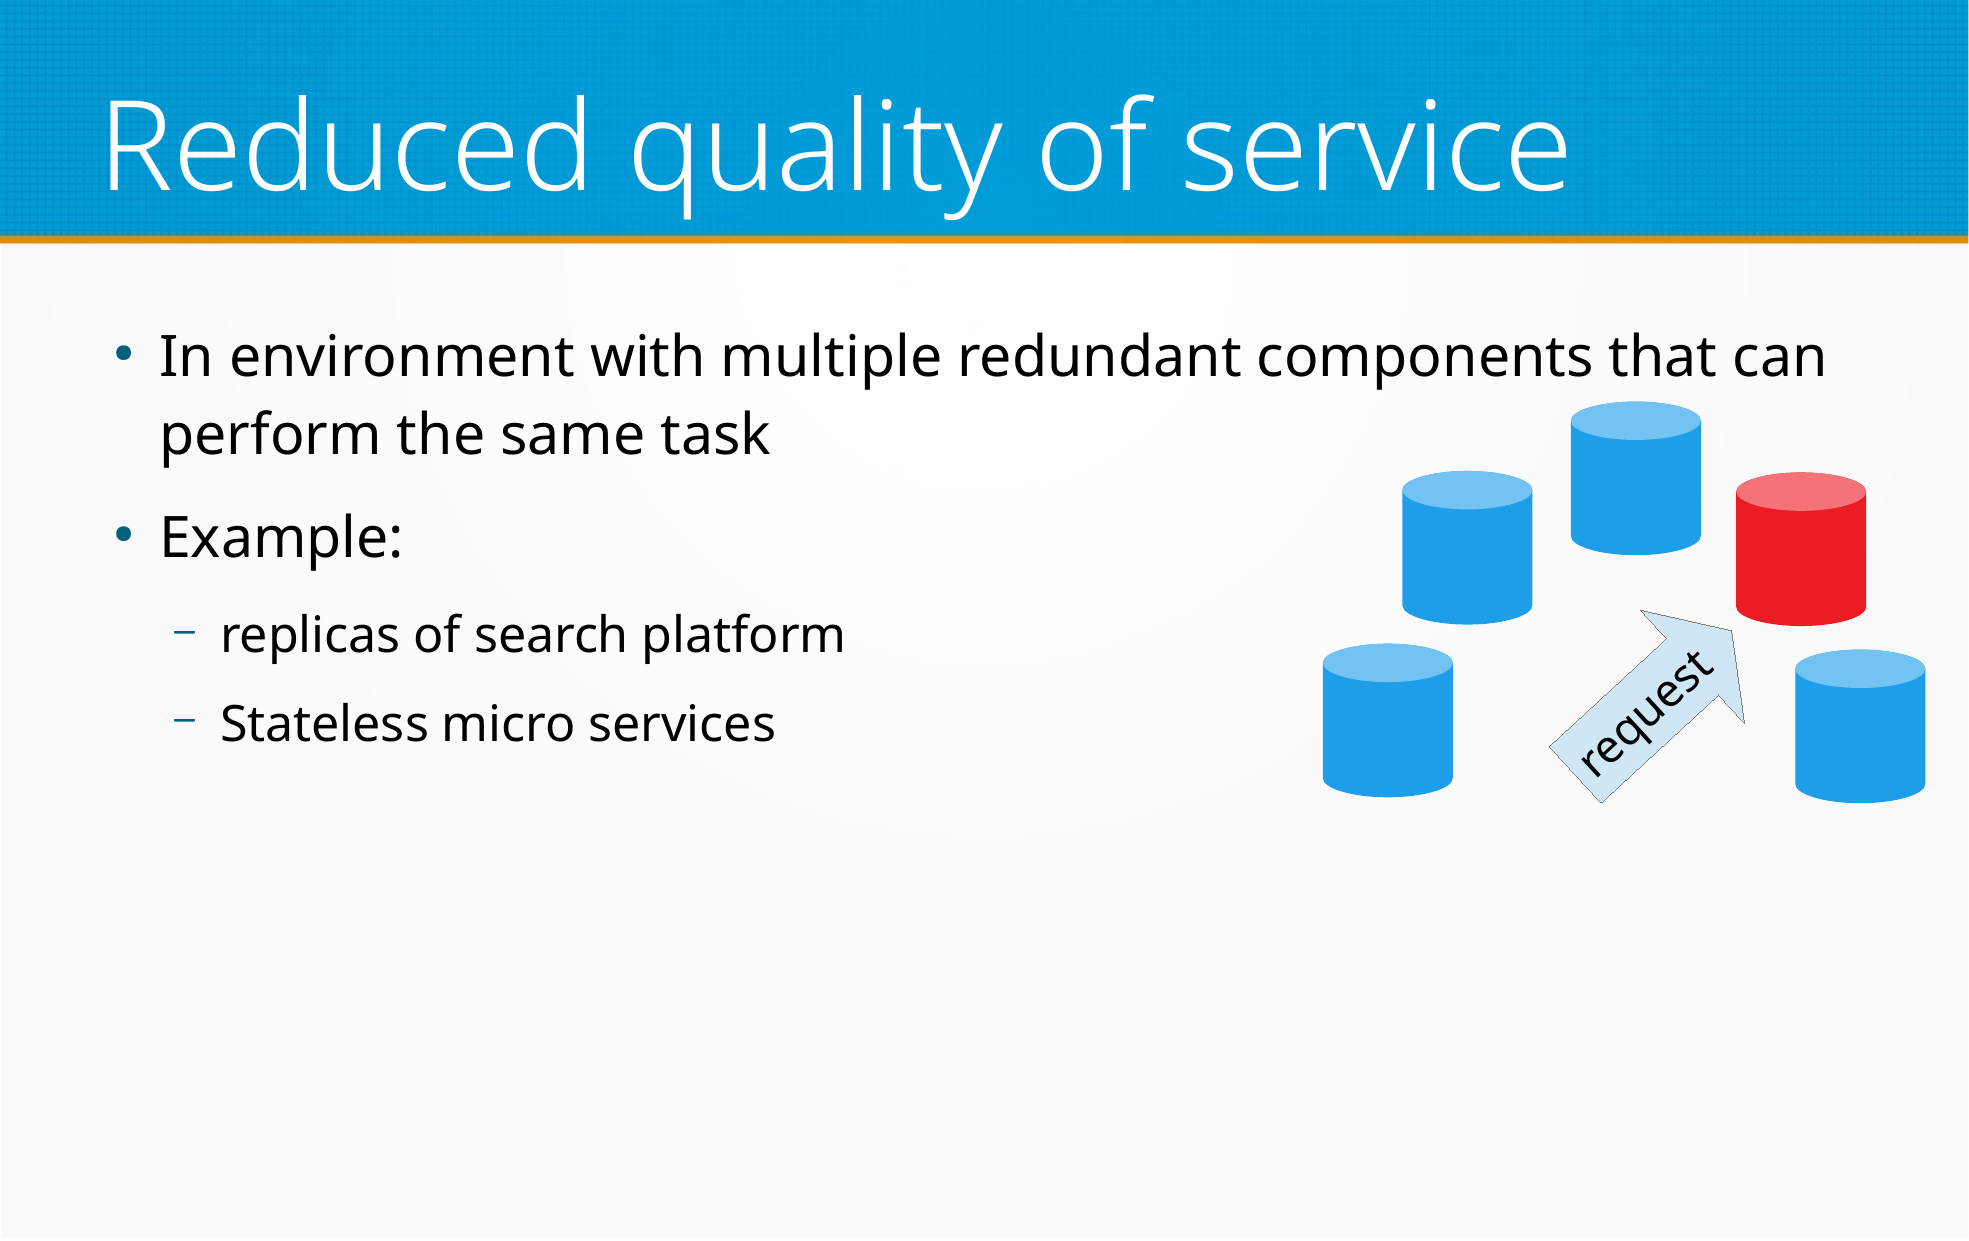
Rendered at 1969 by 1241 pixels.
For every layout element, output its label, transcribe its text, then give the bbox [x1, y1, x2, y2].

text_box [1402, 492, 1533, 625]
picture [0, 233, 1969, 1241]
title Reduced quality of service [98, 19, 1870, 227]
text_box [1795, 670, 1926, 804]
text_box request [1549, 610, 1745, 803]
text_box [1570, 422, 1701, 556]
list In environment with multiple redundant components that can perform the same task Example: replicas of search platform Stateless micro services [98, 315, 1867, 1099]
text_box [1322, 664, 1453, 798]
text_box [1736, 493, 1867, 627]
